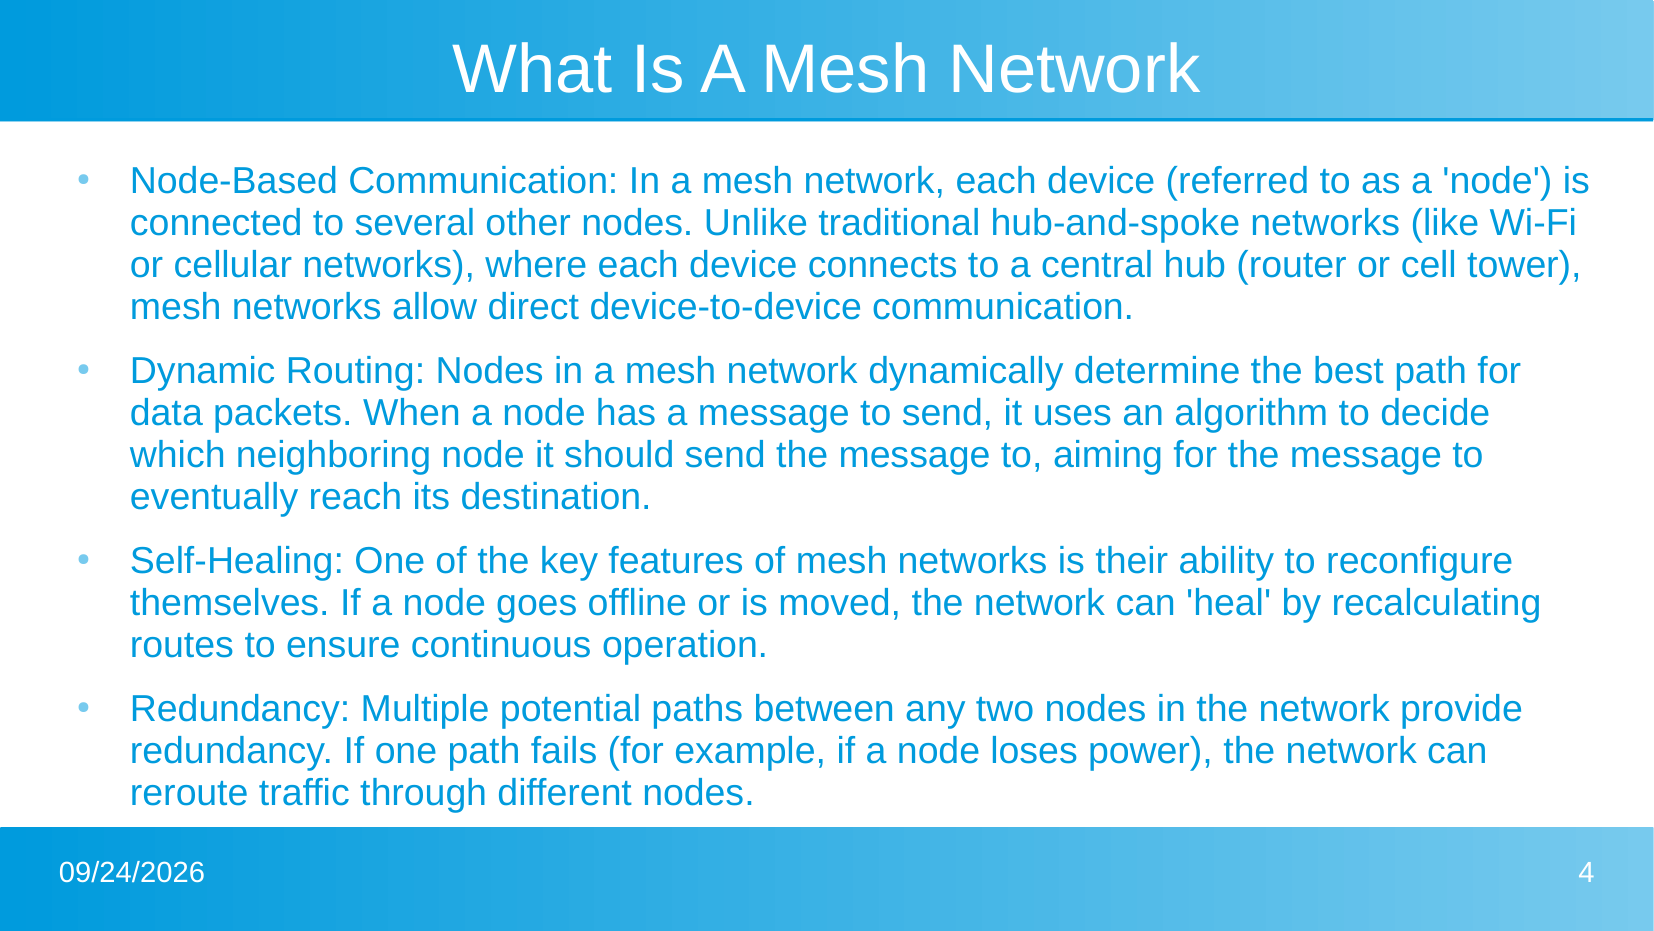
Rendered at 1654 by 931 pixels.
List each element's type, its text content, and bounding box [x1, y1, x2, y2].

list Node-Based Communication: In a mesh network, each device (referred to as a 'node') is connected to several other nodes. Unlike traditional hub-and-spoke networks (like Wi-Fi or cellular networks), where each device connects to a central hub (router or cell tower), mesh networks allow direct device-to-device communication. Dynamic Routing: Nodes in a mesh network dynamically determine the best path for data packets. When a node has a message to send, it uses an algorithm to decide which neighboring node it should send the message to, aiming for the message to eventually reach its destination. Self-Healing: One of the key features of mesh networks is their ability to reconfigure themselves. If a node goes offline or is moved, the network can 'heal' by recalculating routes to ensure continuous operation. Redundancy: Multiple potential paths between any two nodes in the network provide redundancy. If one path fails (for example, if a node loses power), the network can reroute traffic through different nodes. [59, 159, 1595, 751]
title What Is A Mesh Network [59, 29, 1595, 108]
